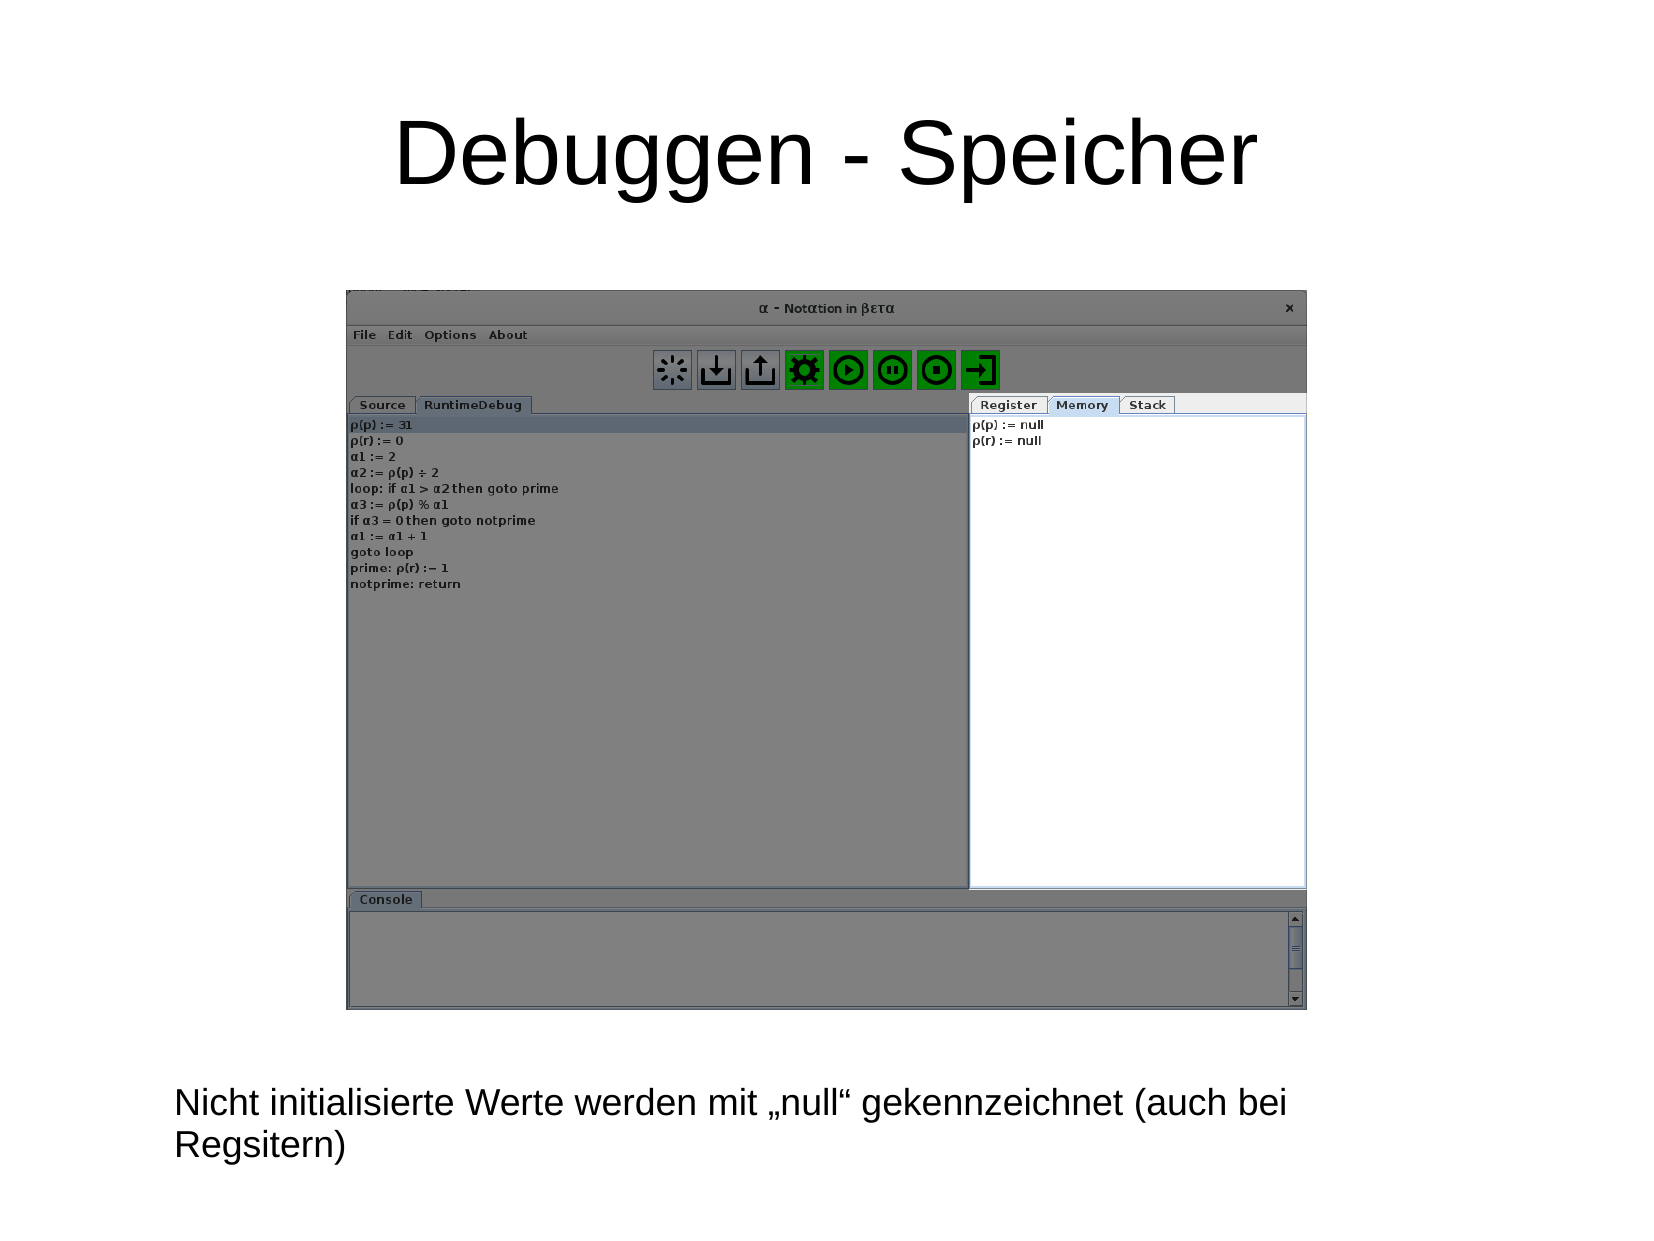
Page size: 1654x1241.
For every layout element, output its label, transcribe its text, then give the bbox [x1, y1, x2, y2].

title Debuggen - Speicher [82, 49, 1571, 257]
picture [346, 290, 1307, 1010]
text_box Nicht initialisierte Werte werden mit „null“ gekennzeichnet (auch bei Regsitern) [159, 1074, 1486, 1174]
